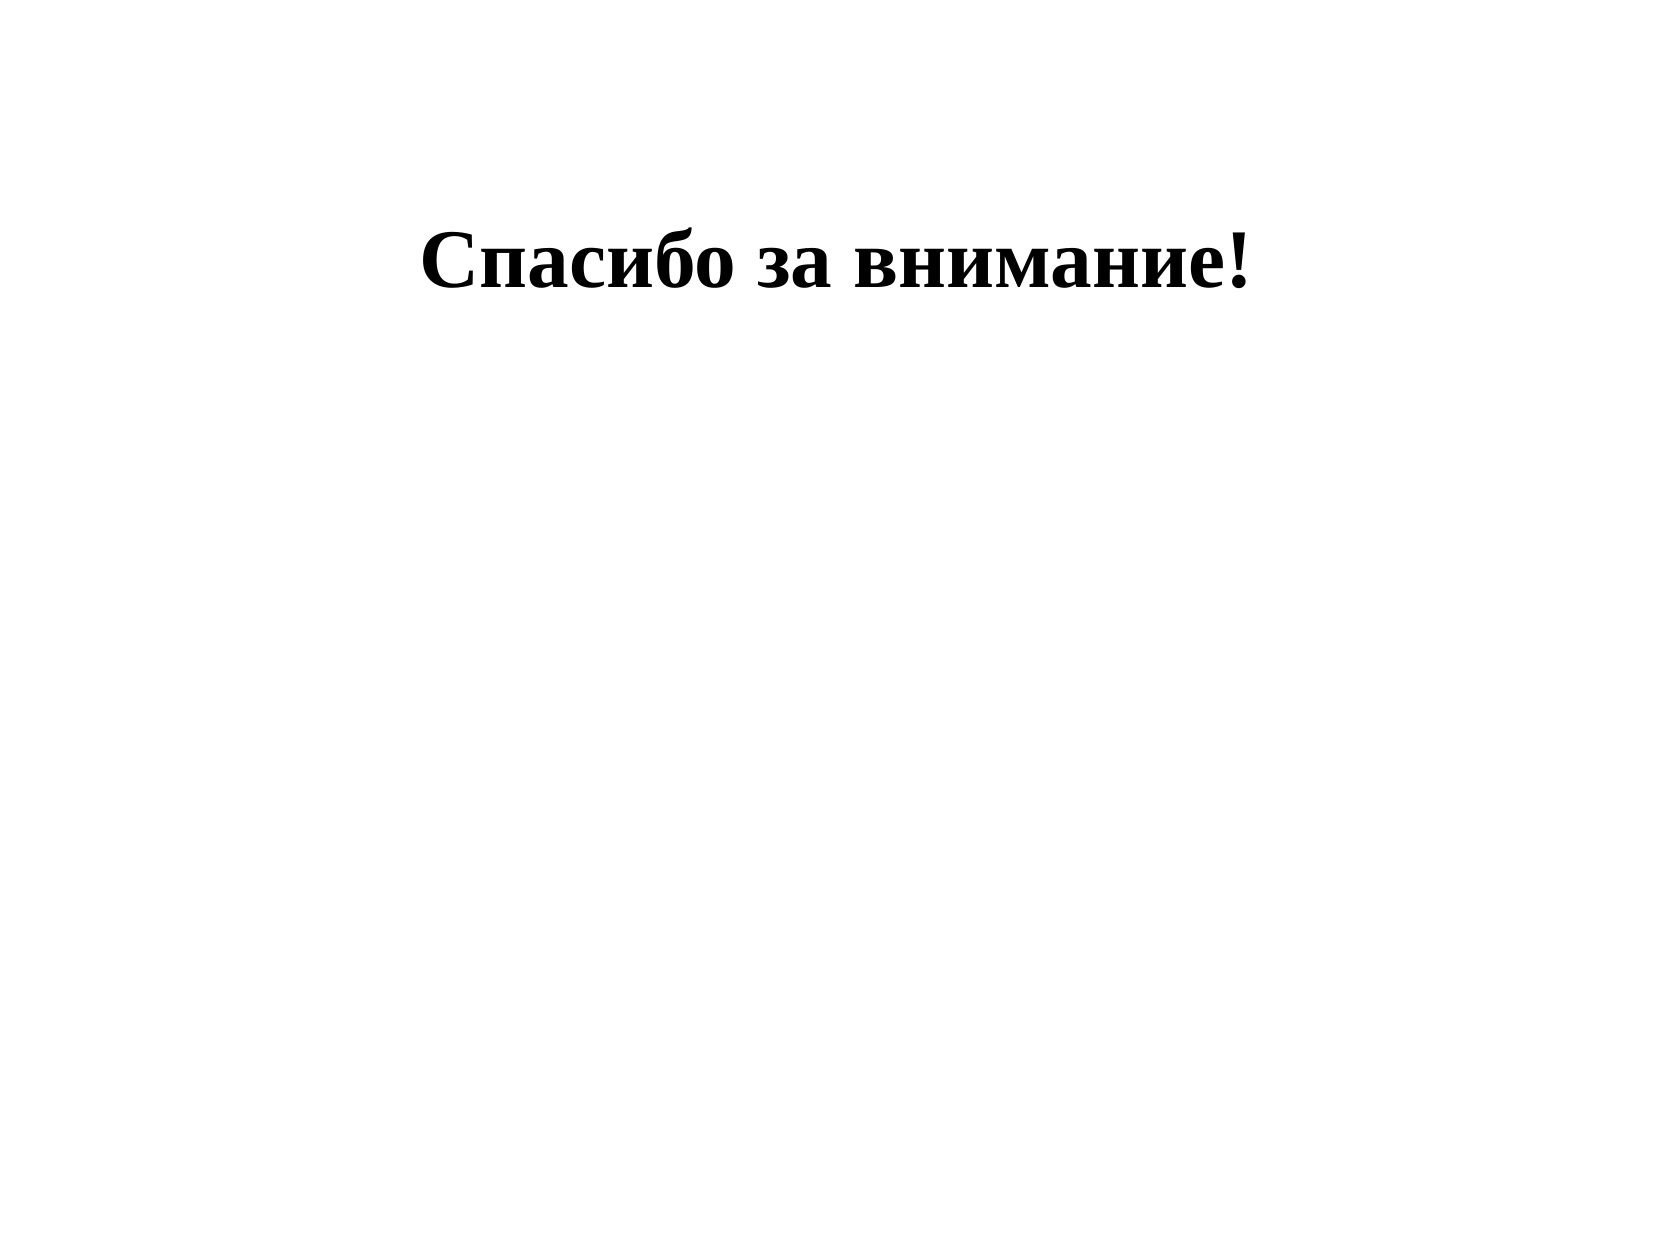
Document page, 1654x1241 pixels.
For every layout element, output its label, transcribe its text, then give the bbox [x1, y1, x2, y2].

text_box Спасибо за внимание! [405, 205, 1396, 406]
